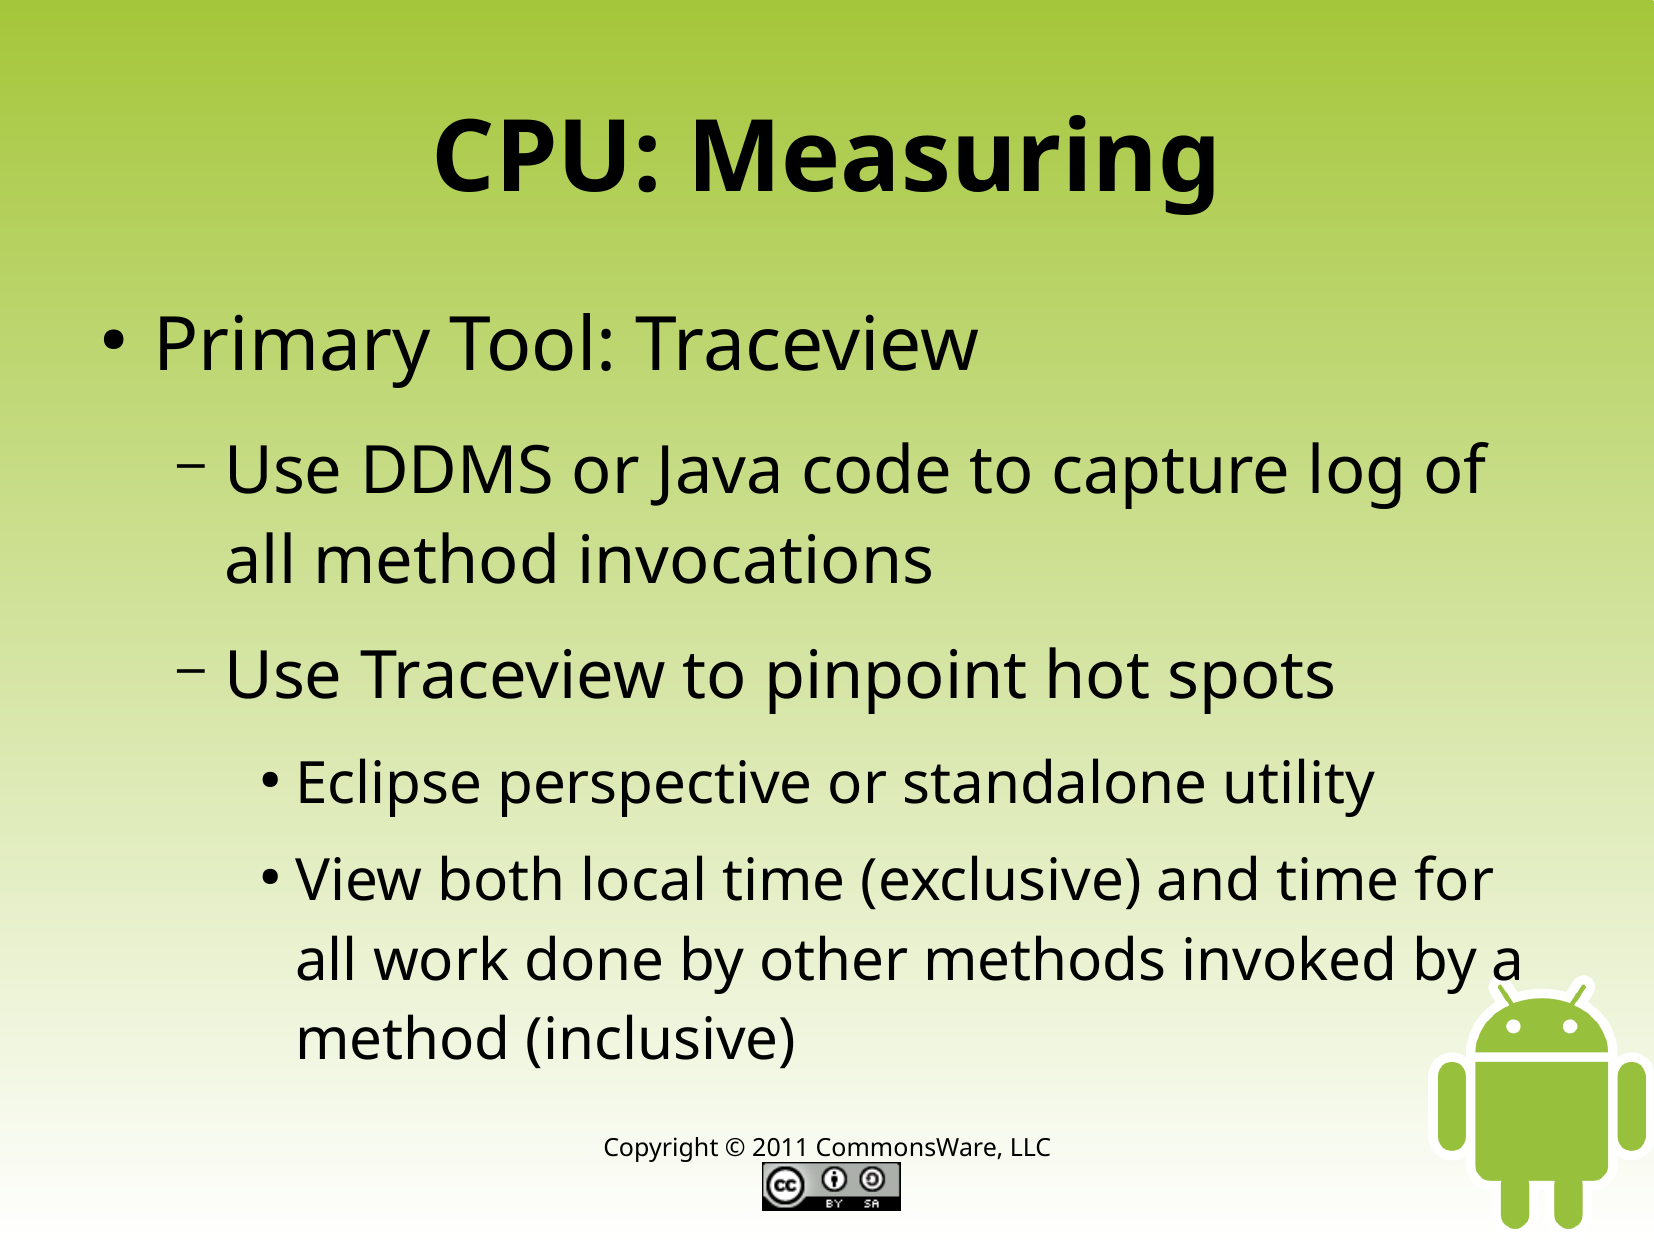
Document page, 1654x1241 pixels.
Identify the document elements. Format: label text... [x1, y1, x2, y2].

list Primary Tool: Traceview Use DDMS or Java code to capture log of all method invocations Use Traceview to pinpoint hot spots Eclipse perspective or standalone utility View both local time (exclusive) and time for all work done by other methods invoked by a method (inclusive) [82, 290, 1571, 1109]
picture [1428, 975, 1654, 1238]
title CPU: Measuring [82, 49, 1571, 257]
picture [762, 1162, 901, 1211]
